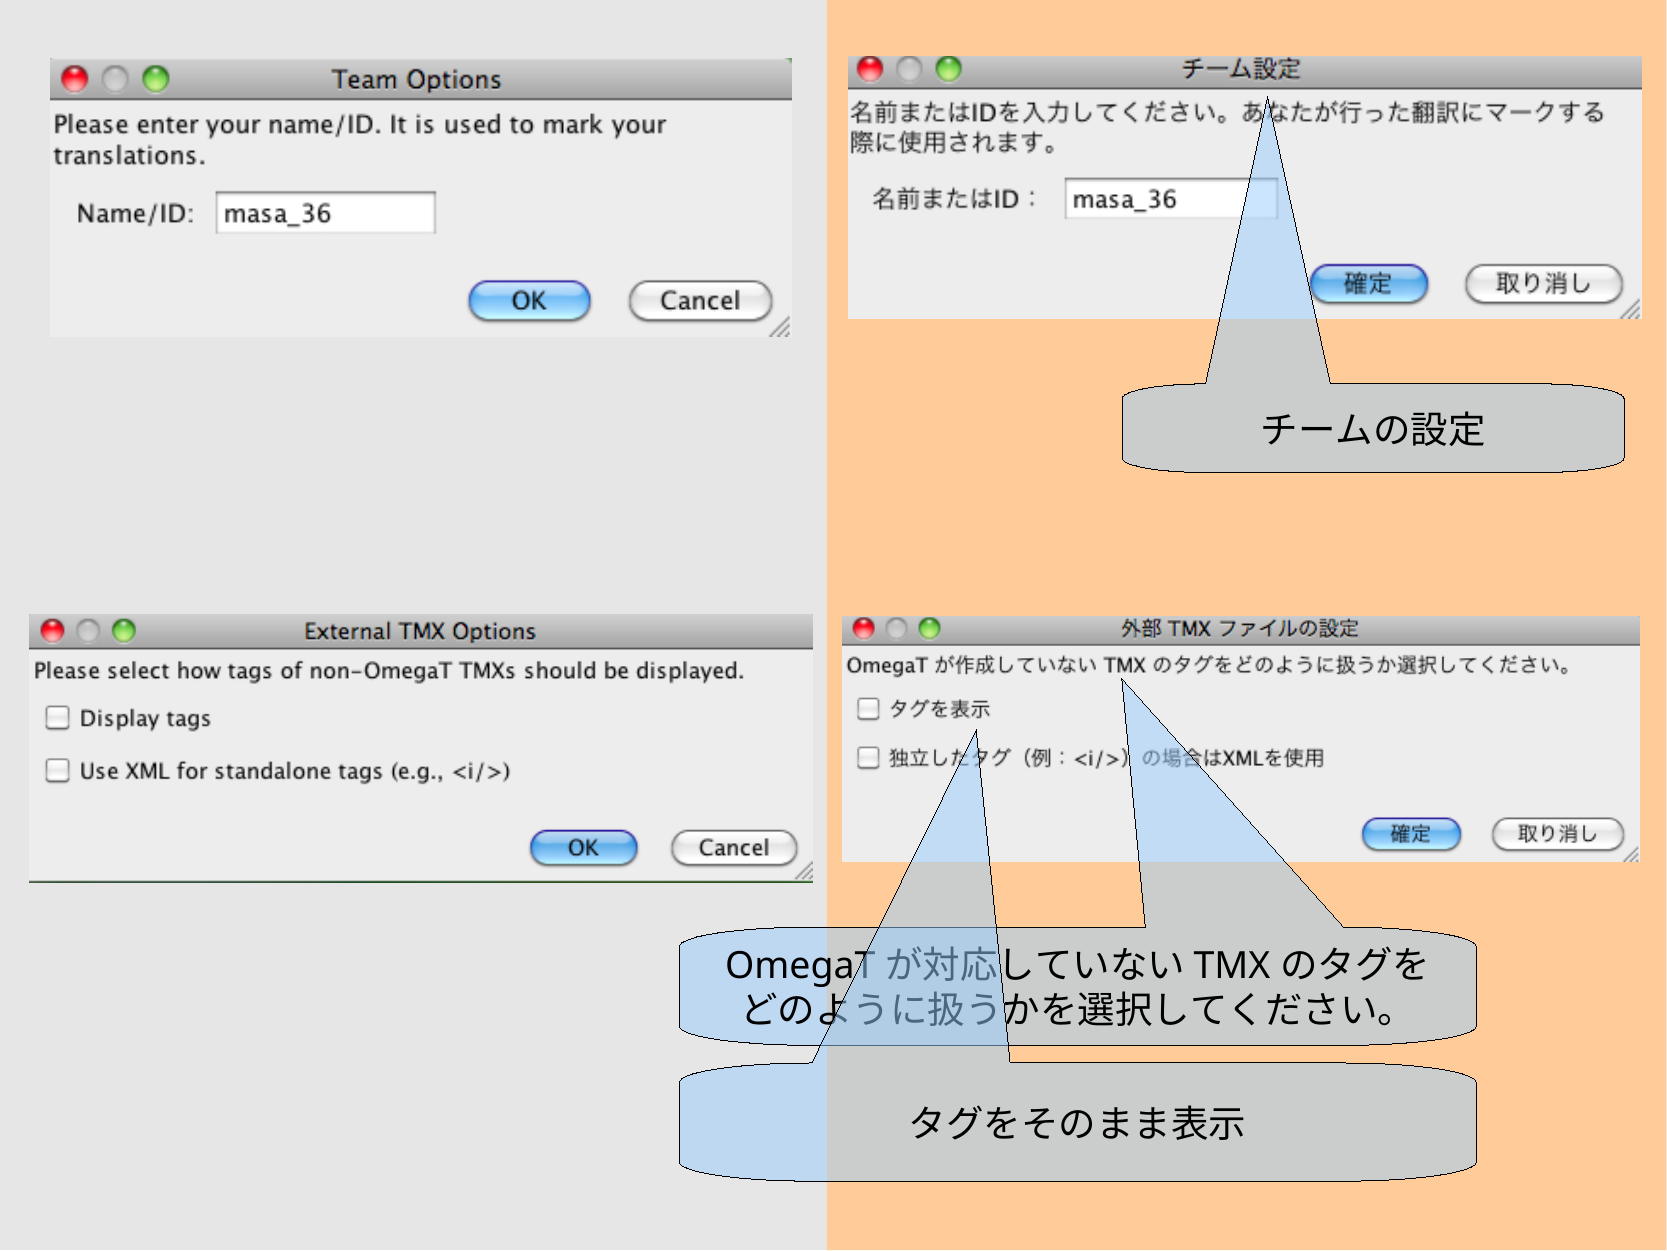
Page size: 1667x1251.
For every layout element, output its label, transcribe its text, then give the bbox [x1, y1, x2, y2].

picture [848, 56, 1642, 319]
picture [29, 614, 813, 883]
text_box OmegaT が対応していない TMX のタグを どのように扱うかを選択してください。 [679, 927, 878, 1046]
text_box チームの設定 [1122, 96, 1625, 473]
picture [50, 58, 792, 337]
text_box OmegaT が対応していない TMX のタグを どのように扱うかを選択してください。 [997, 678, 1477, 1046]
text_box [990, 862, 1145, 927]
picture [842, 616, 1640, 862]
text_box タグをそのまま表示 [679, 729, 1477, 1182]
text_box [826, 0, 1667, 1251]
